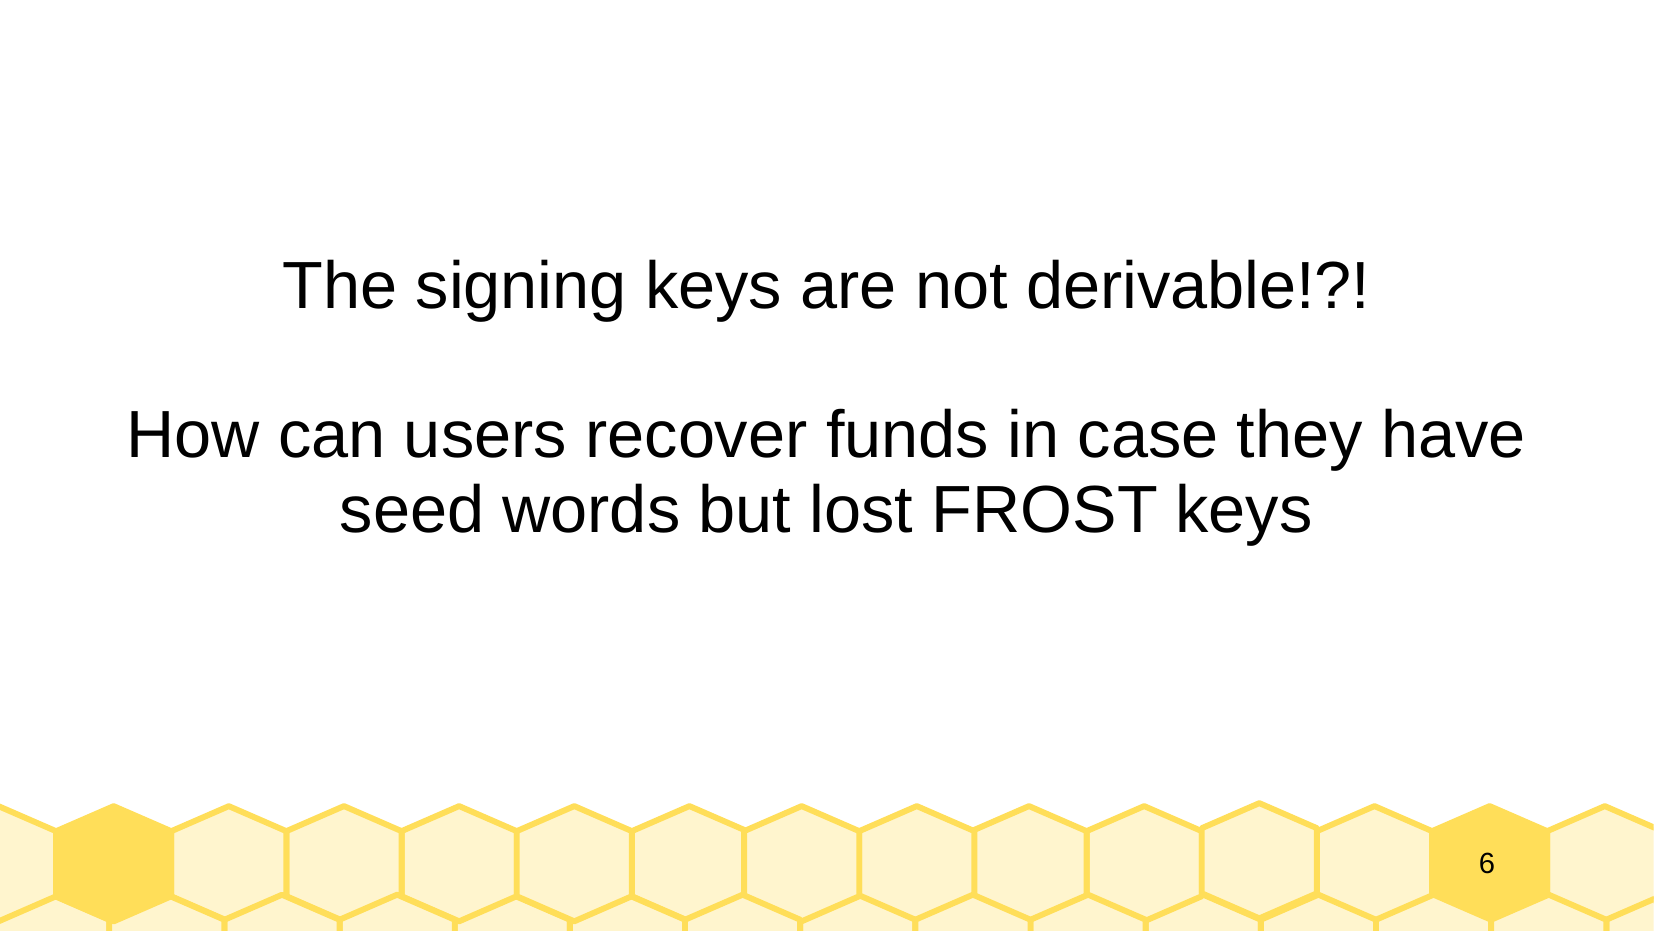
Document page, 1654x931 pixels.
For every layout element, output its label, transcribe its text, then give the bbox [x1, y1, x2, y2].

subtitle The signing keys are not derivable!?! How can users recover funds in case they have seed words but lost FROST keys [82, 37, 1571, 758]
